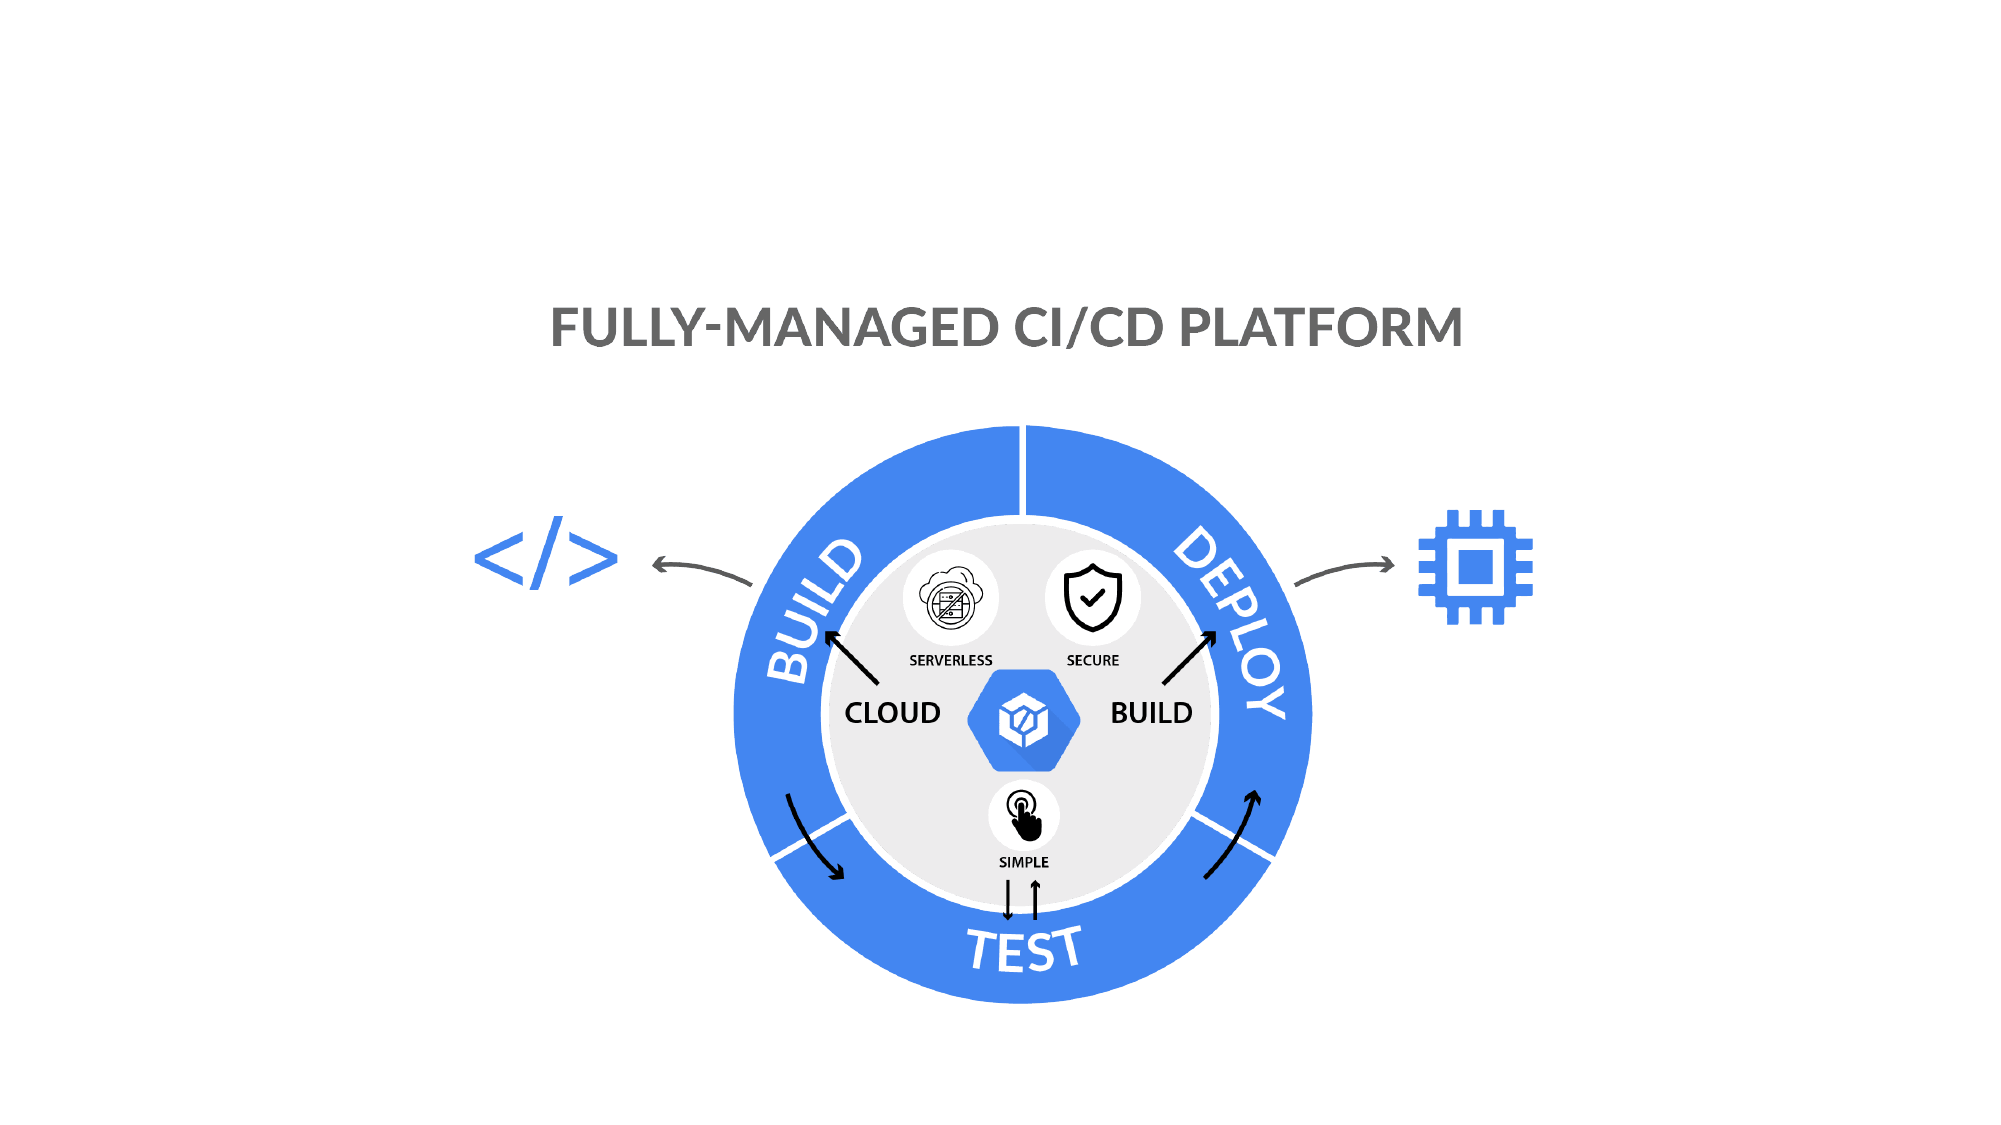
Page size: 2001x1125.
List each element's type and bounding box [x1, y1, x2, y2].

picture [468, 299, 1533, 1014]
